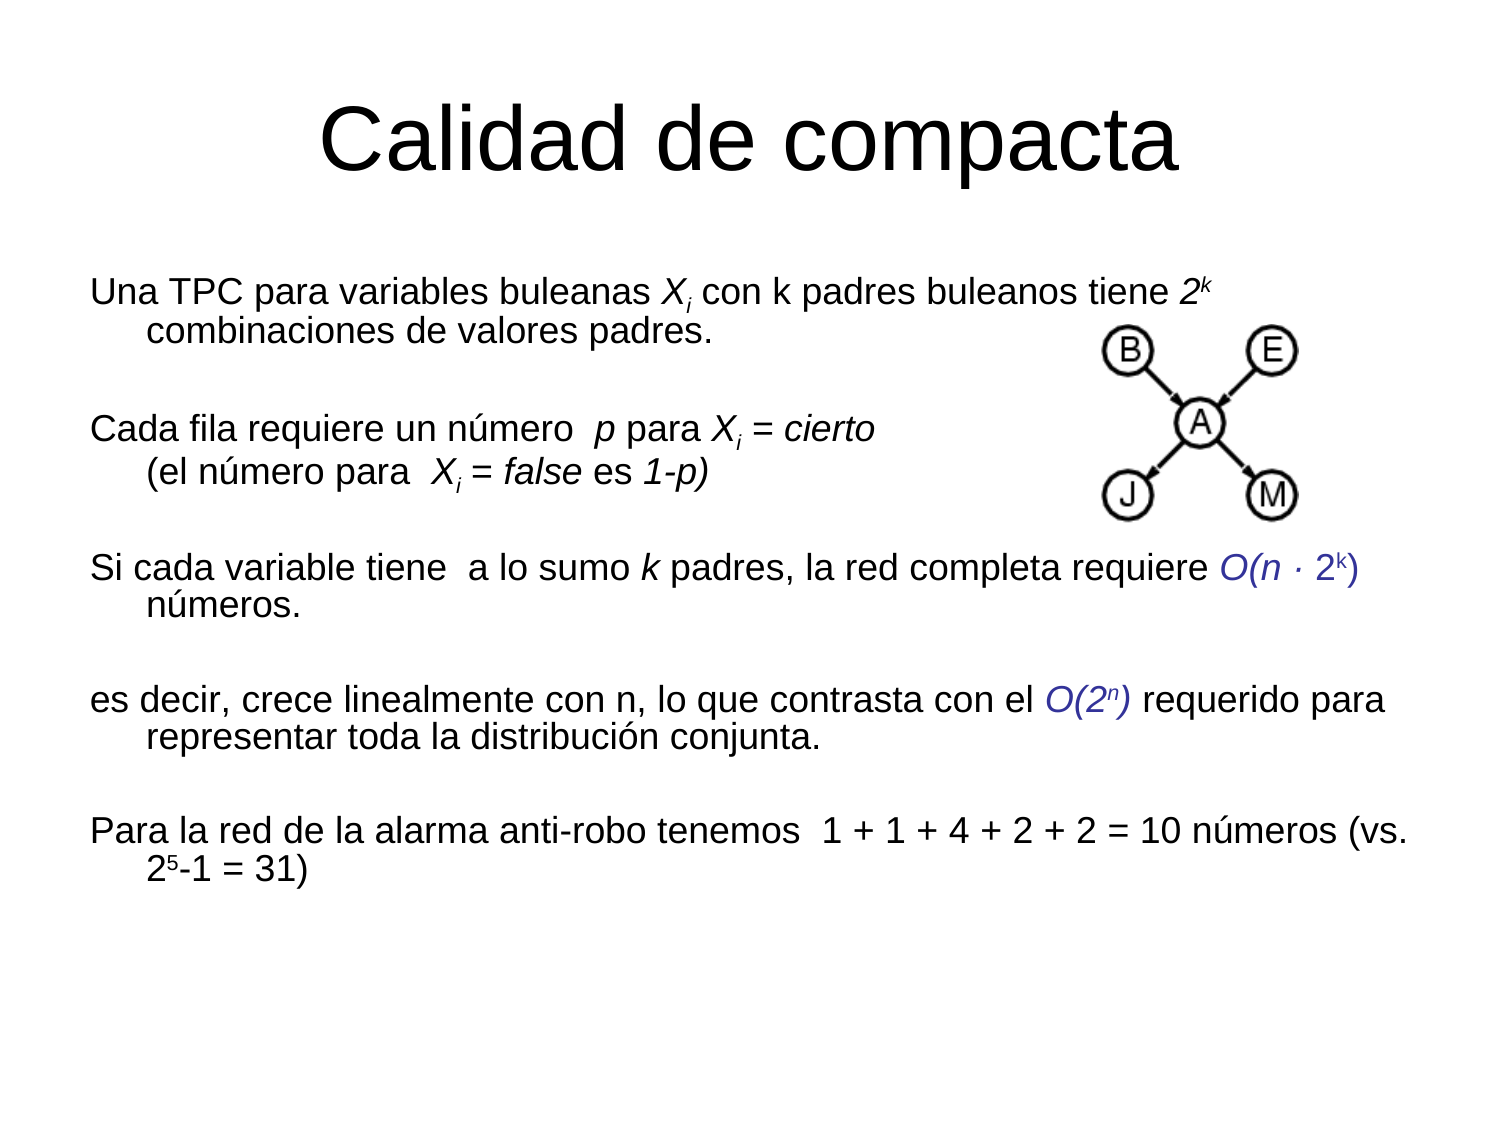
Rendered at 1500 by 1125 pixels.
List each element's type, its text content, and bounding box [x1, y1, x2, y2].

picture [1100, 324, 1299, 524]
list Una TPC para variables buleanas Xi con k padres buleanos tiene 2k combinaciones de valores padres. Cada fila requiere un número p para Xi = cierto (el número para Xi = false es 1-p) Si cada variable tiene a lo sumo k padres, la red completa requiere O(n · 2k) números. es decir, crece linealmente con n, lo que contrasta con el O(2n) requerido para representar toda la distribución conjunta. Para la red de la alarma anti-robo tenemos 1 + 1 + 4 + 2 + 2 = 10 números (vs. 25-1 = 31) [75, 262, 1426, 1006]
title Calidad de compacta [75, 45, 1426, 233]
